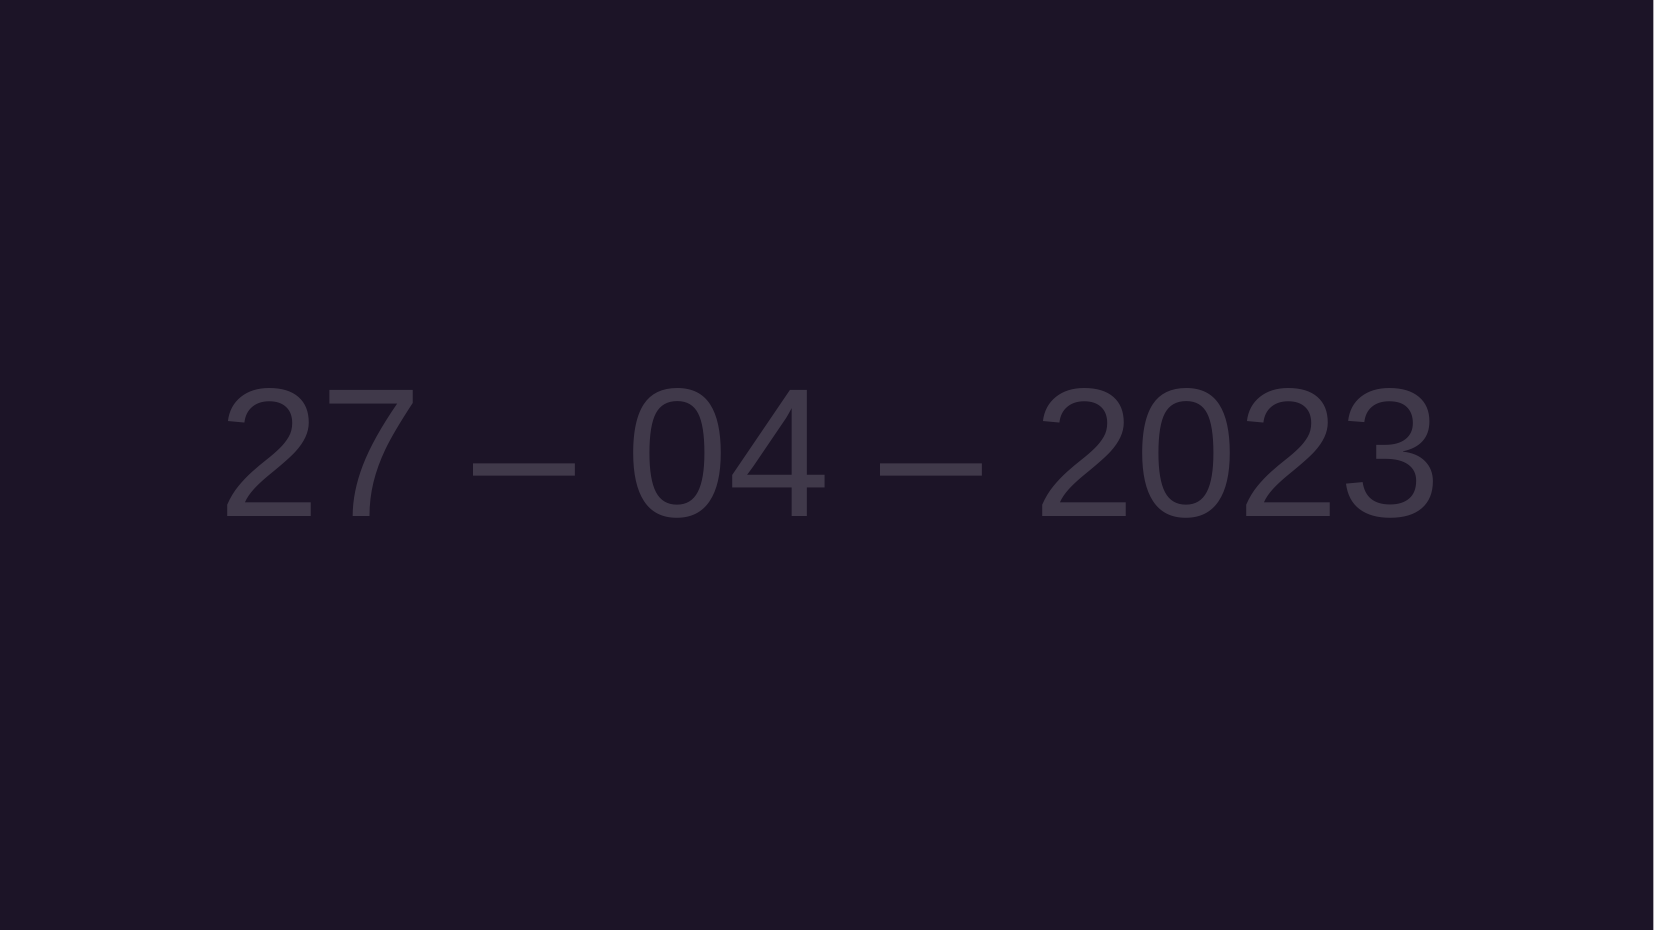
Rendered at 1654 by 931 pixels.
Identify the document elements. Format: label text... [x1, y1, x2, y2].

title 27 – 04 – 2023 [86, 350, 1576, 556]
